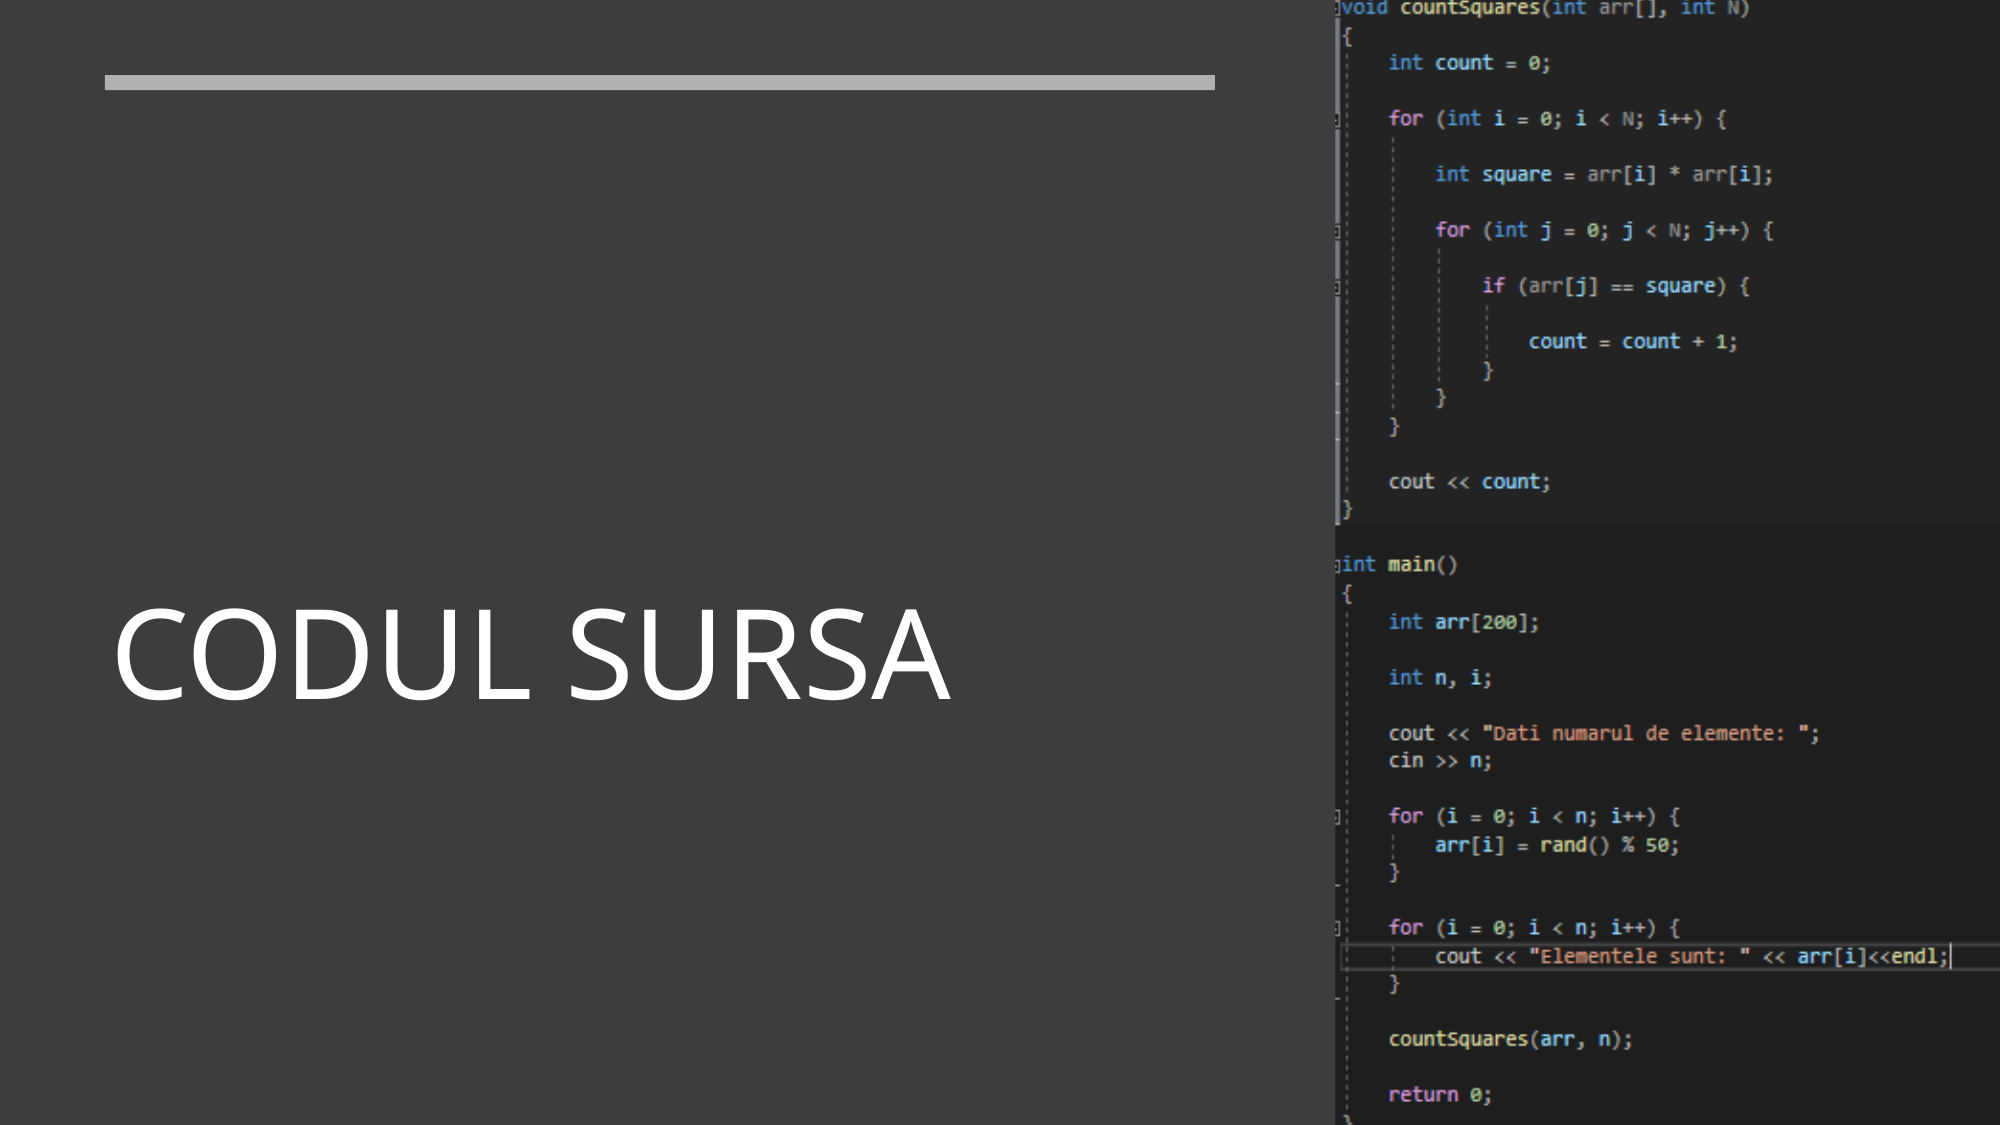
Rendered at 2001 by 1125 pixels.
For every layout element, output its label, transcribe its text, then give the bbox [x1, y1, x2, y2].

picture [1335, 0, 2000, 1125]
title Codul Sursa [95, 165, 1215, 733]
text_box [0, 0, 1335, 1125]
